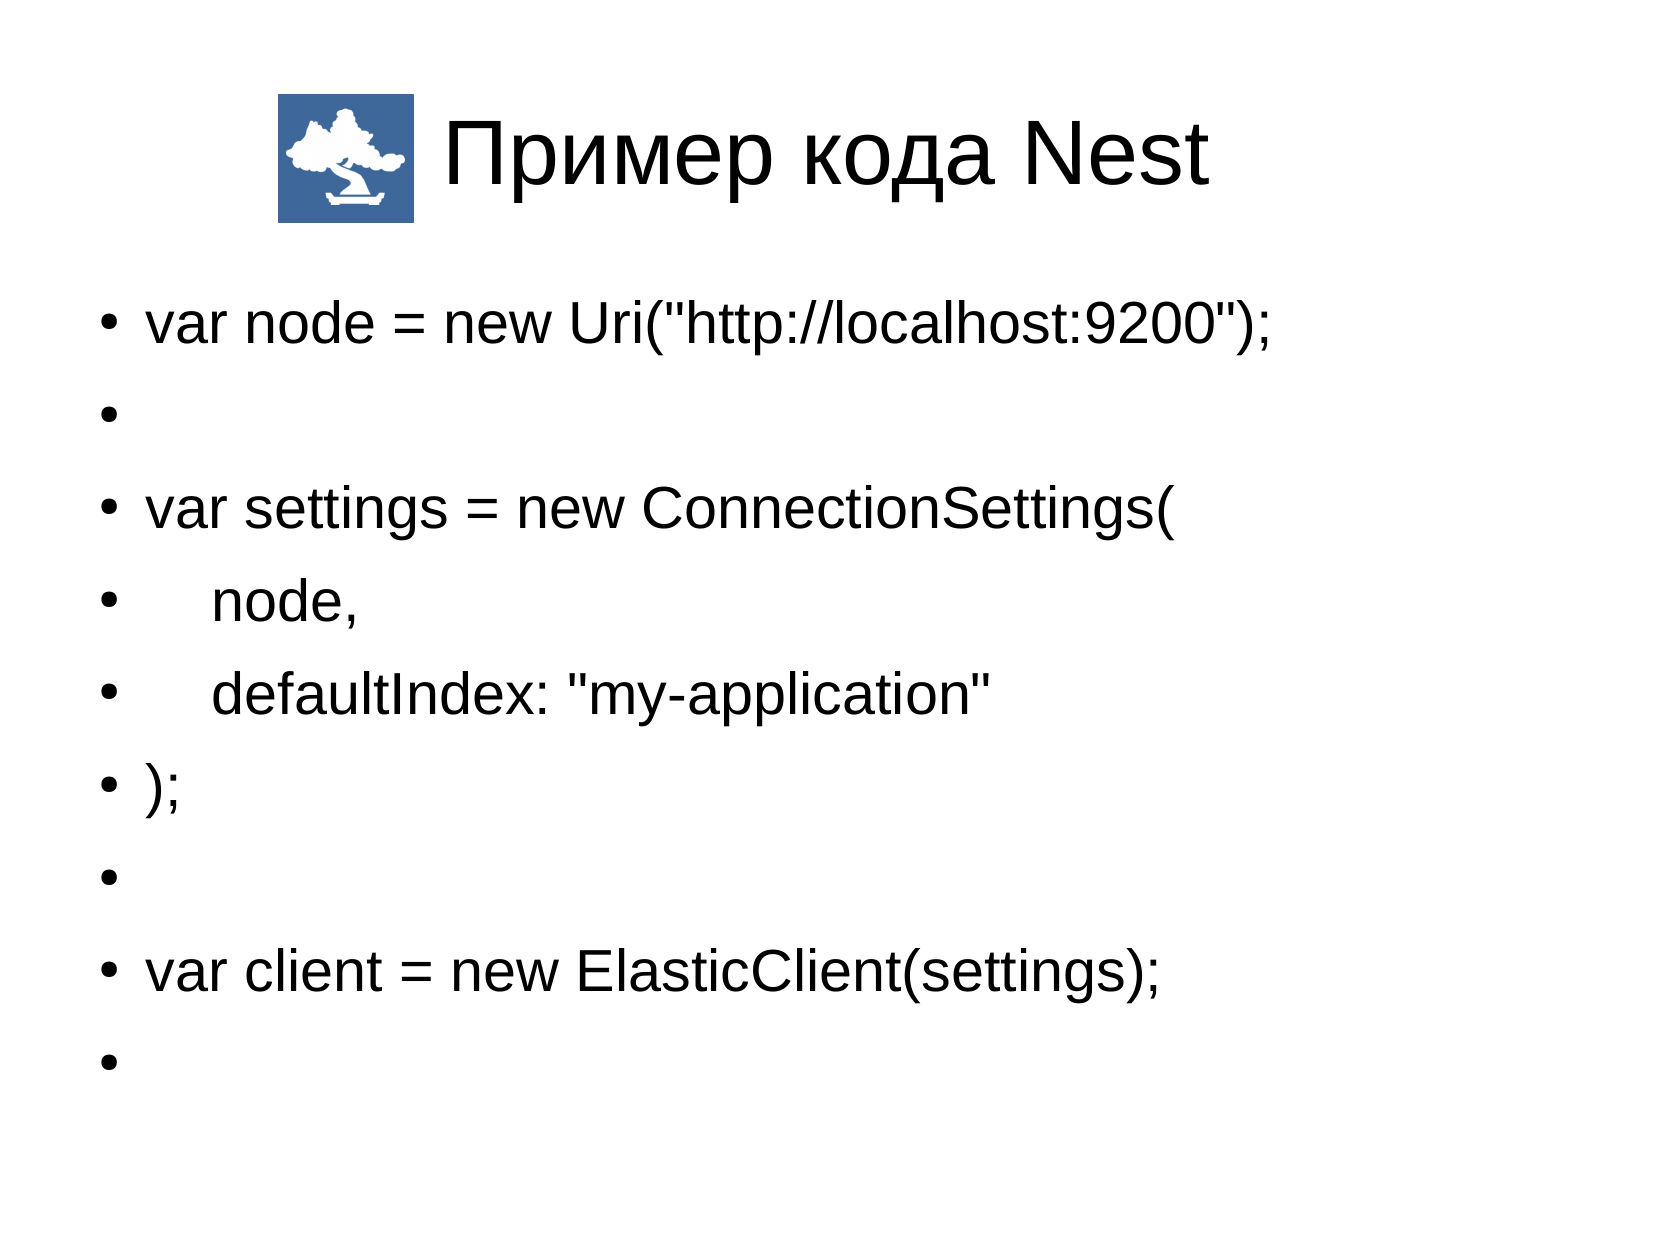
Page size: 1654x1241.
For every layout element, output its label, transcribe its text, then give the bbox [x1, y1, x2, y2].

list var node = new Uri("http://localhost:9200"); var settings = new ConnectionSettings( node, defaultIndex: "my-application" ); var client = new ElasticClient(settings); [82, 290, 1571, 1010]
title Пример кода Nest [82, 49, 1571, 257]
picture [278, 94, 414, 223]
